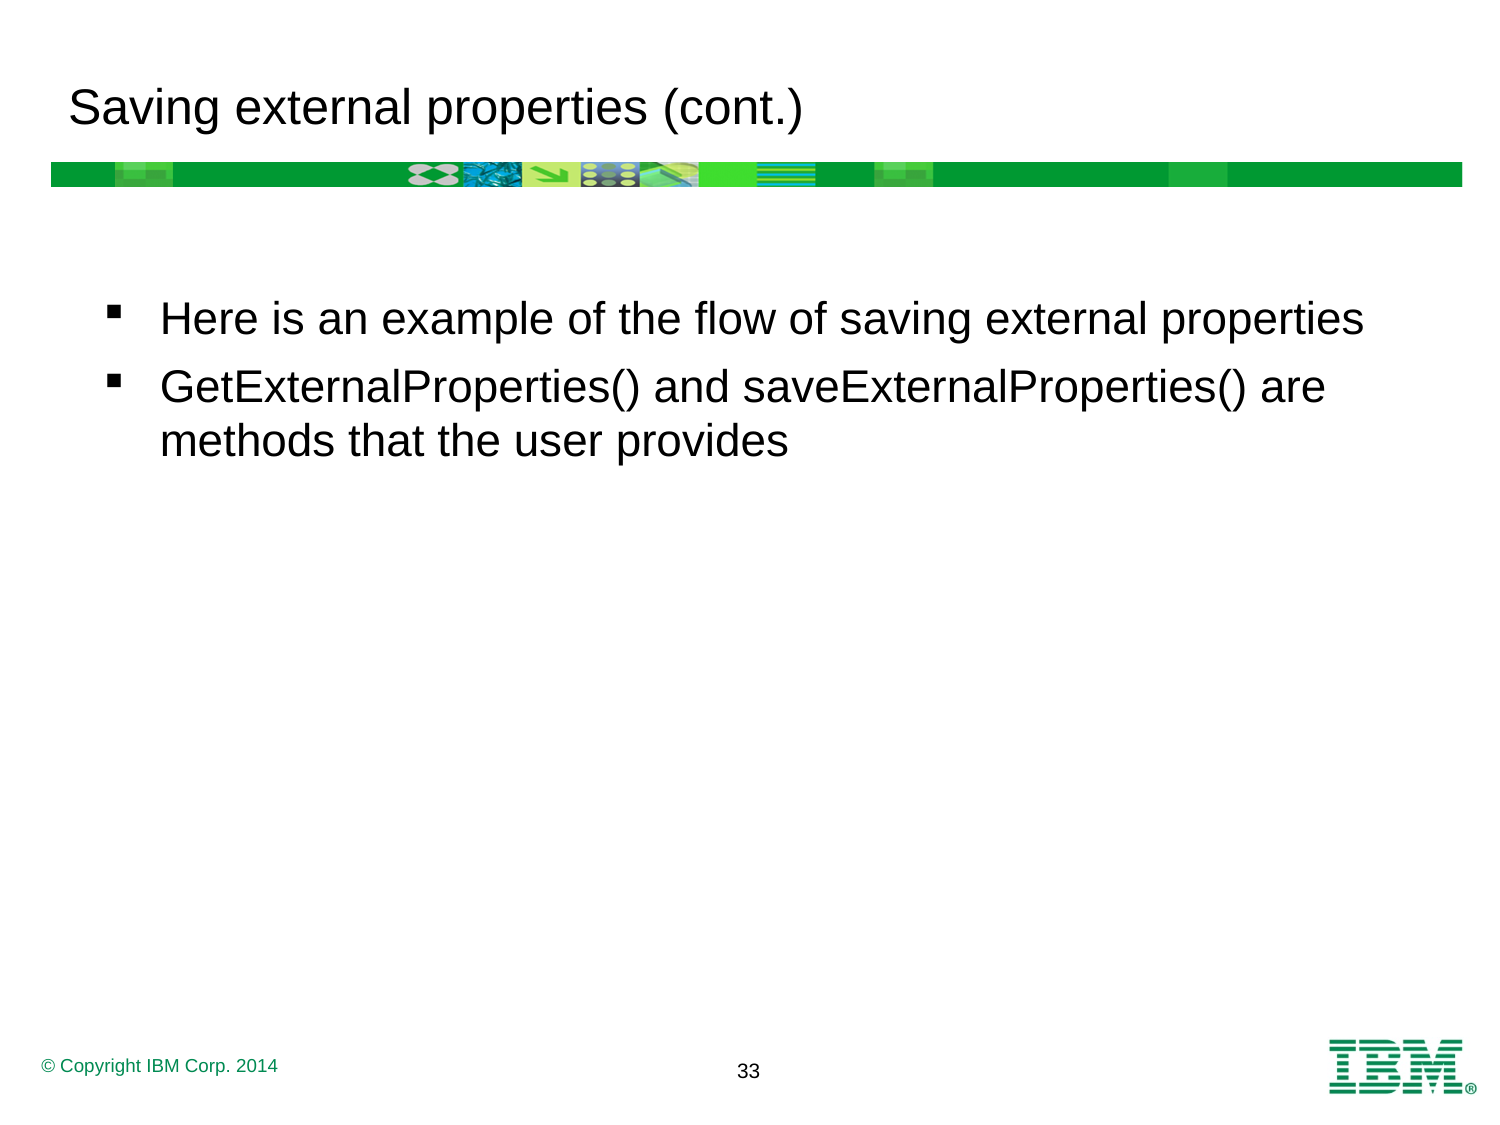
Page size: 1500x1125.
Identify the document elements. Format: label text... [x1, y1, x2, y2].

picture [1327, 1037, 1479, 1096]
picture [50, 161, 1463, 189]
title Saving external properties (cont.) [53, 42, 1239, 171]
list Here is an example of the flow of saving external properties GetExternalProperties() and saveExternalProperties() are methods that the user provides [32, 226, 1471, 1021]
